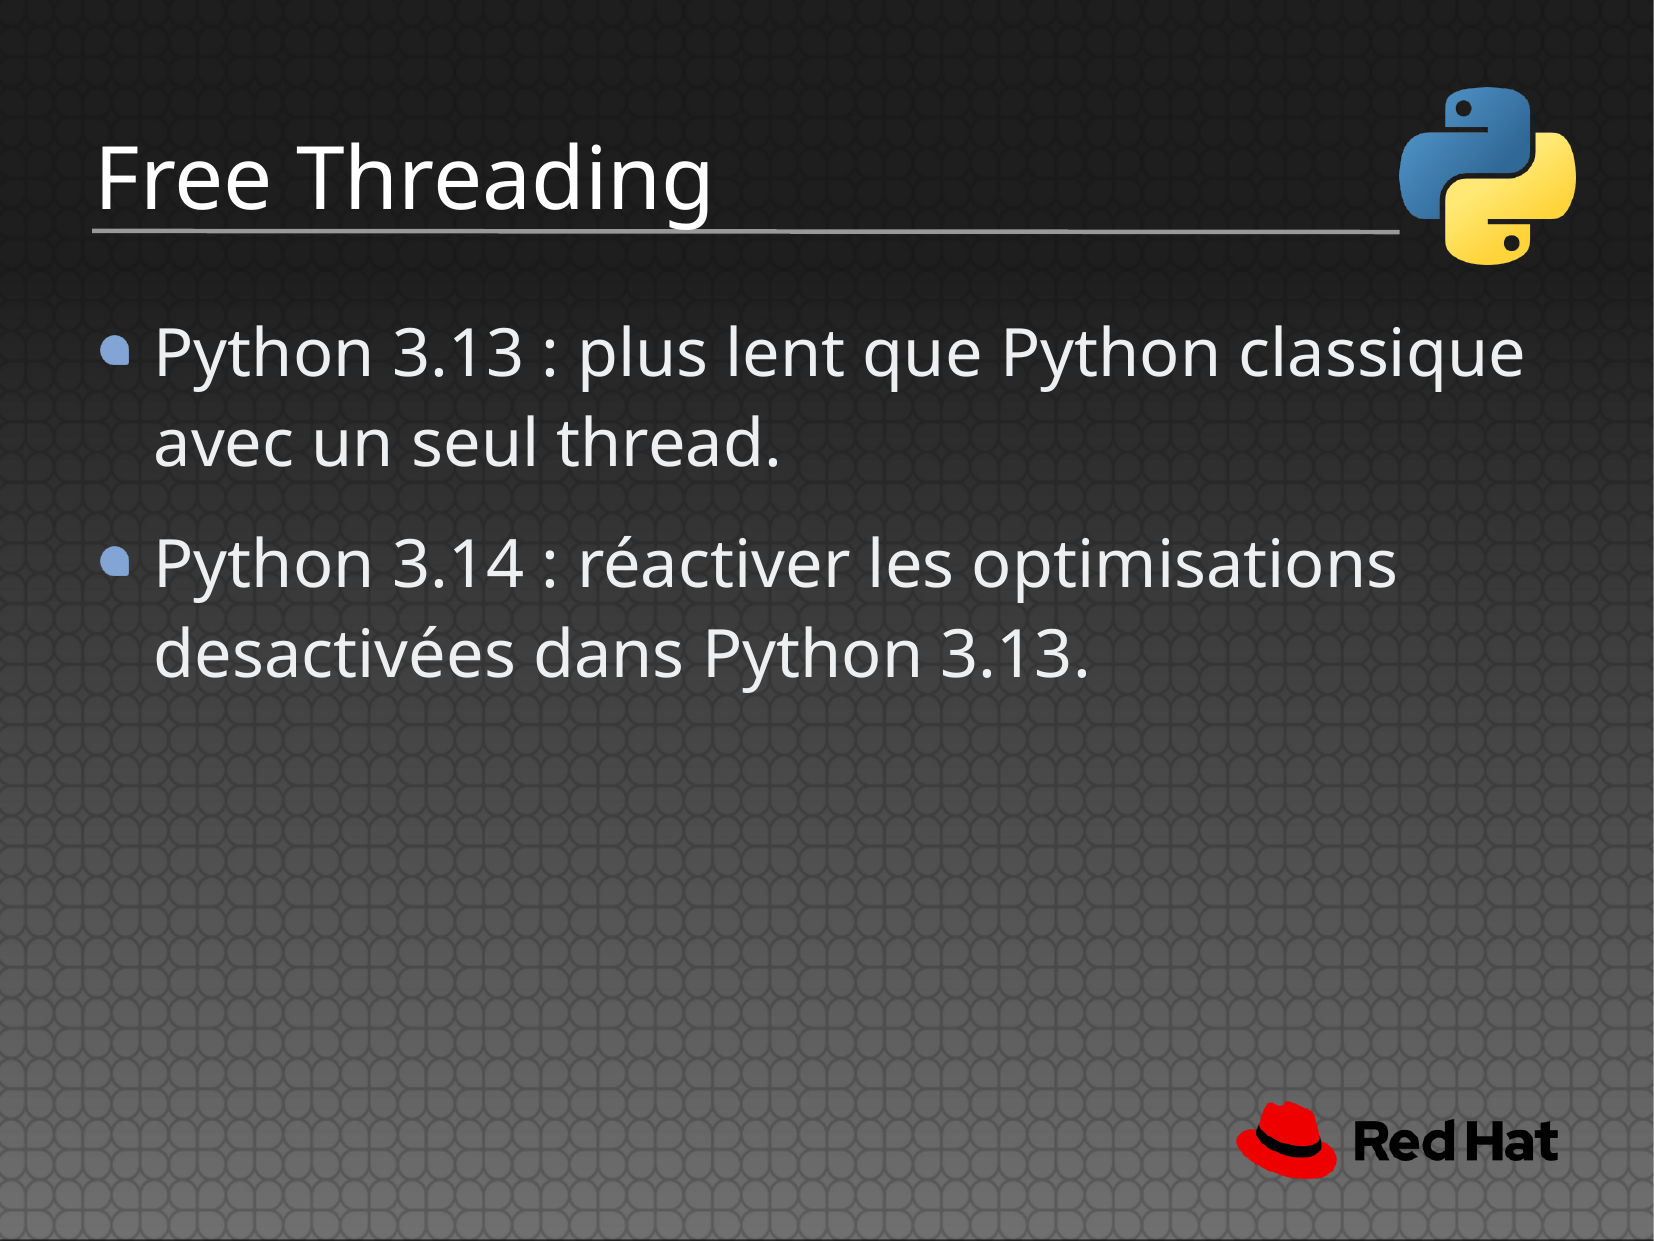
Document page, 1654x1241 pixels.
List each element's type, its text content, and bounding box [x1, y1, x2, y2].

list Python 3.13 : plus lent que Python classique avec un seul thread. Python 3.14 : réactiver les optimisations desactivées dans Python 3.13. [82, 304, 1629, 1045]
picture [0, 0, 1654, 1241]
title Free Threading [94, 100, 1426, 251]
